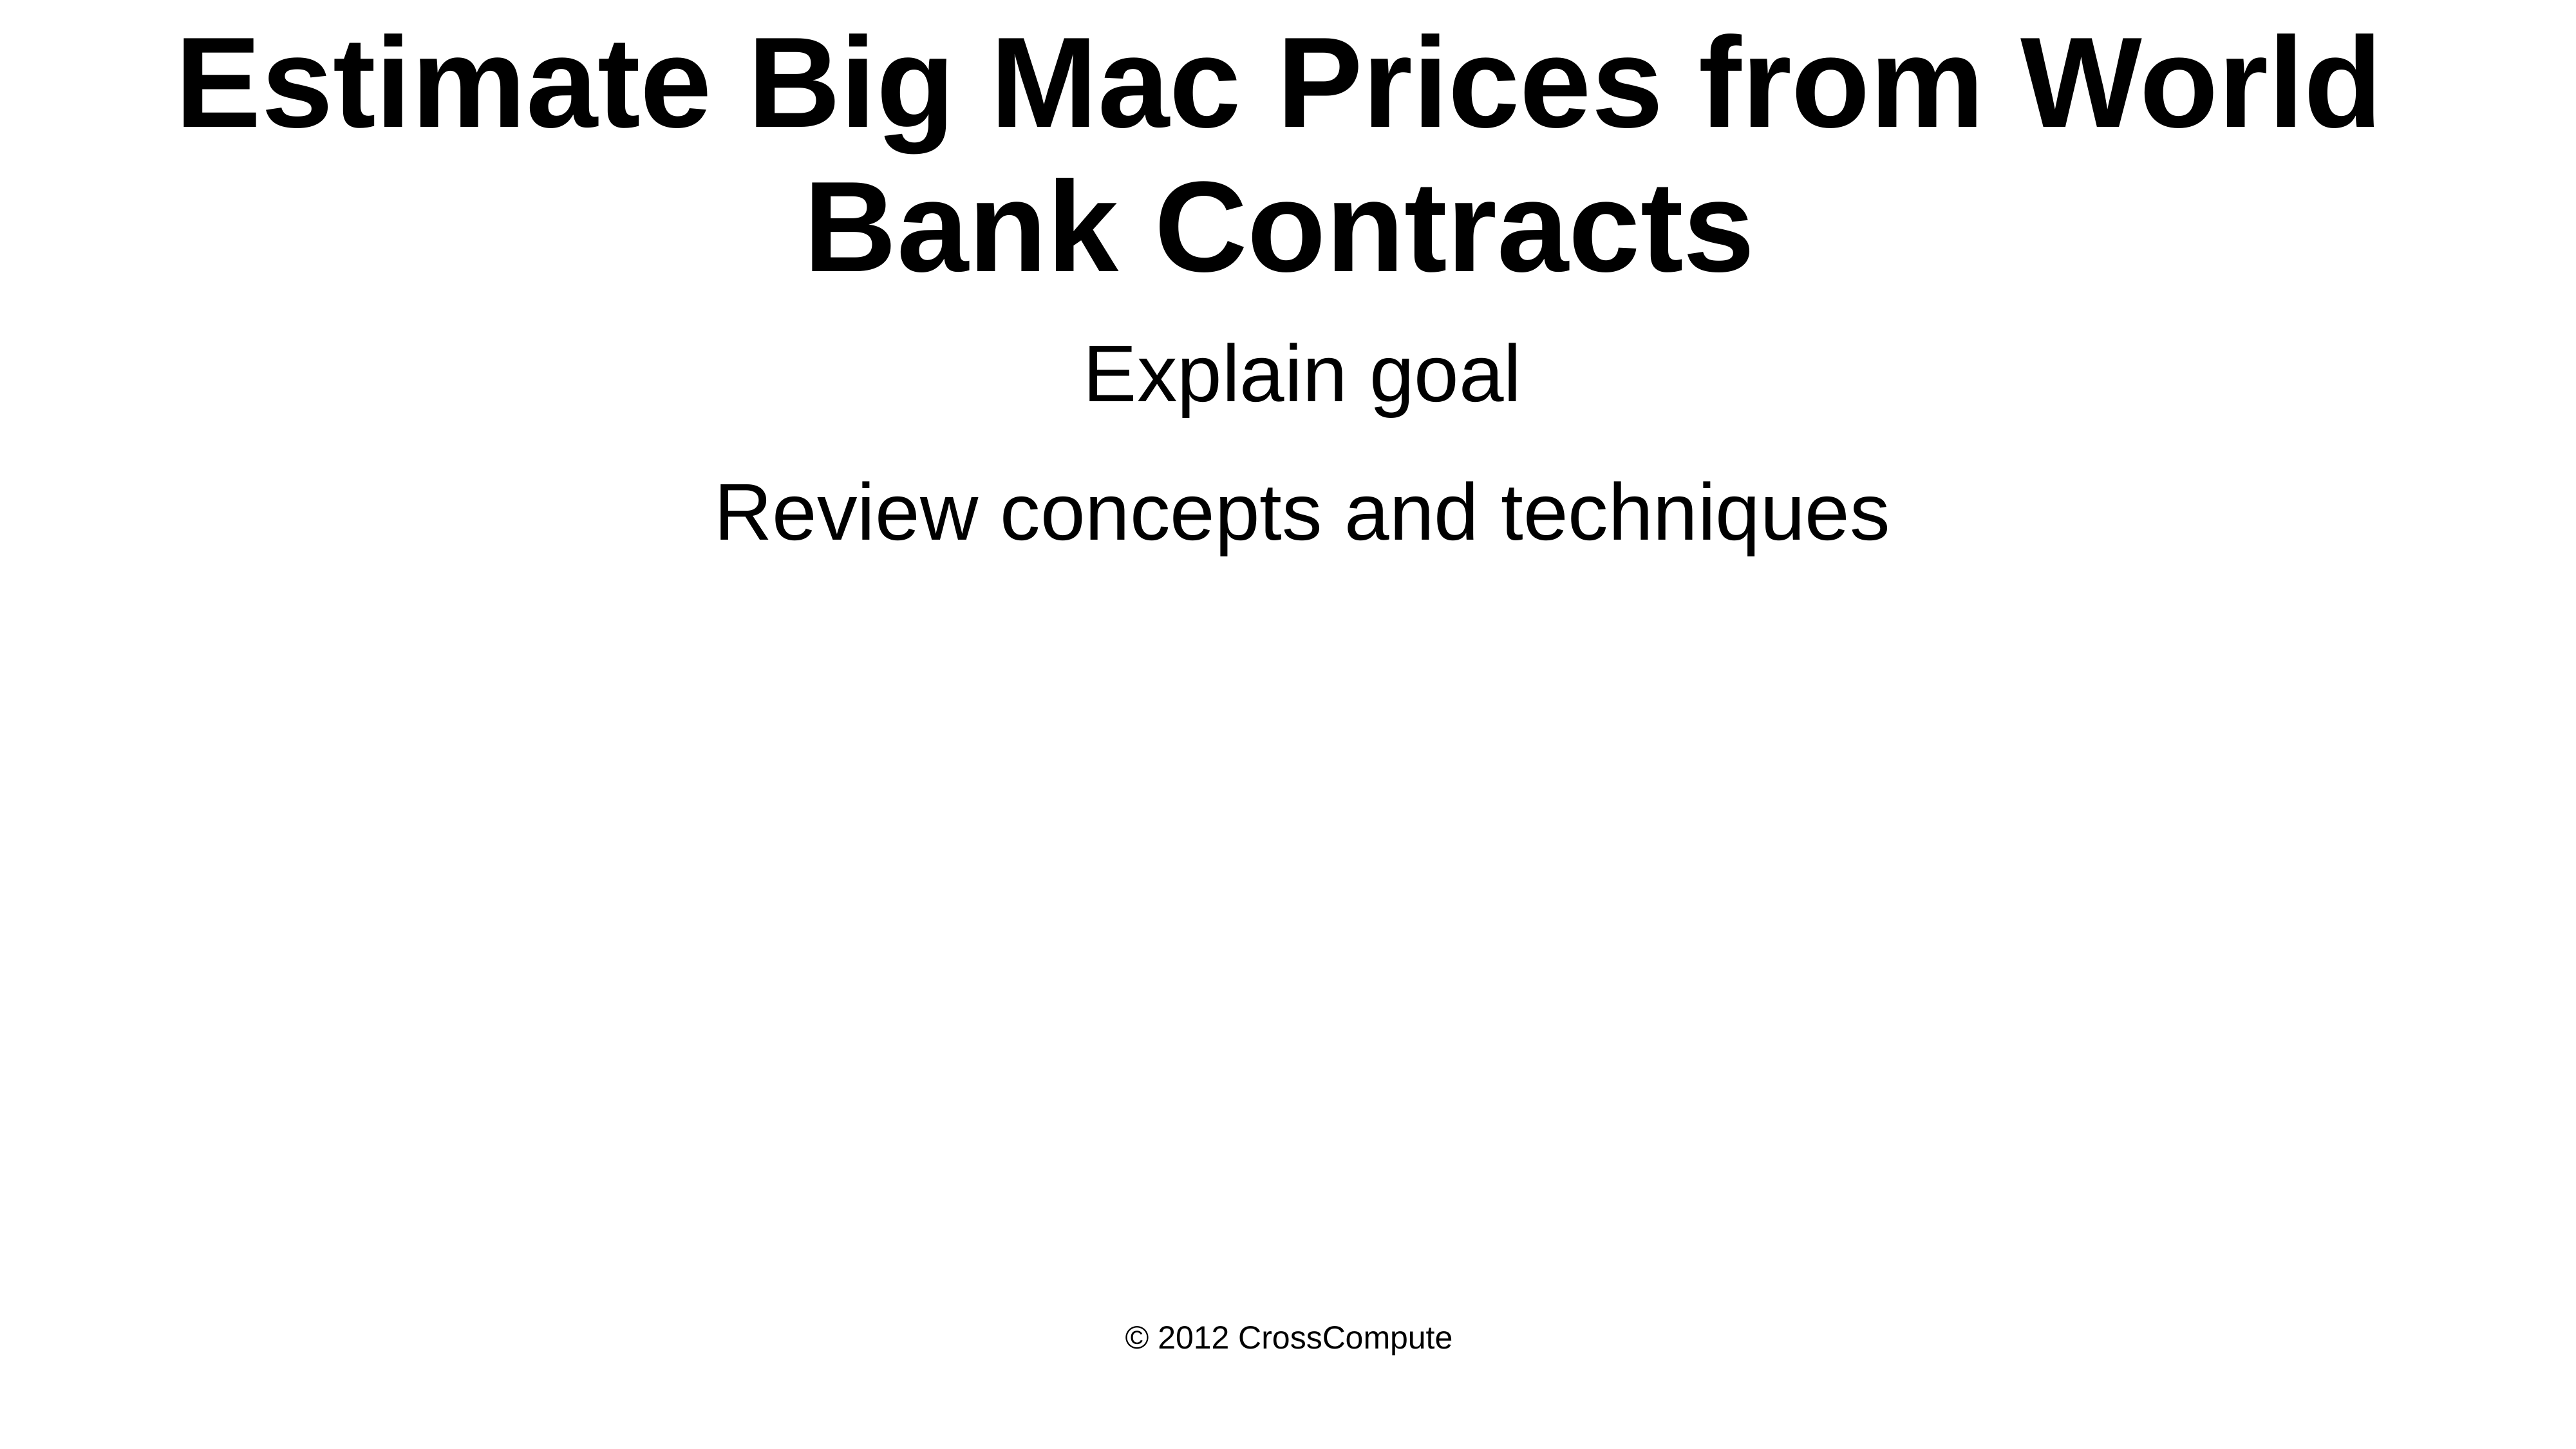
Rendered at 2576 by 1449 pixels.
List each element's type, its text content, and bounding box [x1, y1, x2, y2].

title Estimate Big Mac Prices from World Bank Contracts [72, 10, 2488, 299]
list Explain goal Review concepts and techniques [72, 328, 2488, 1249]
